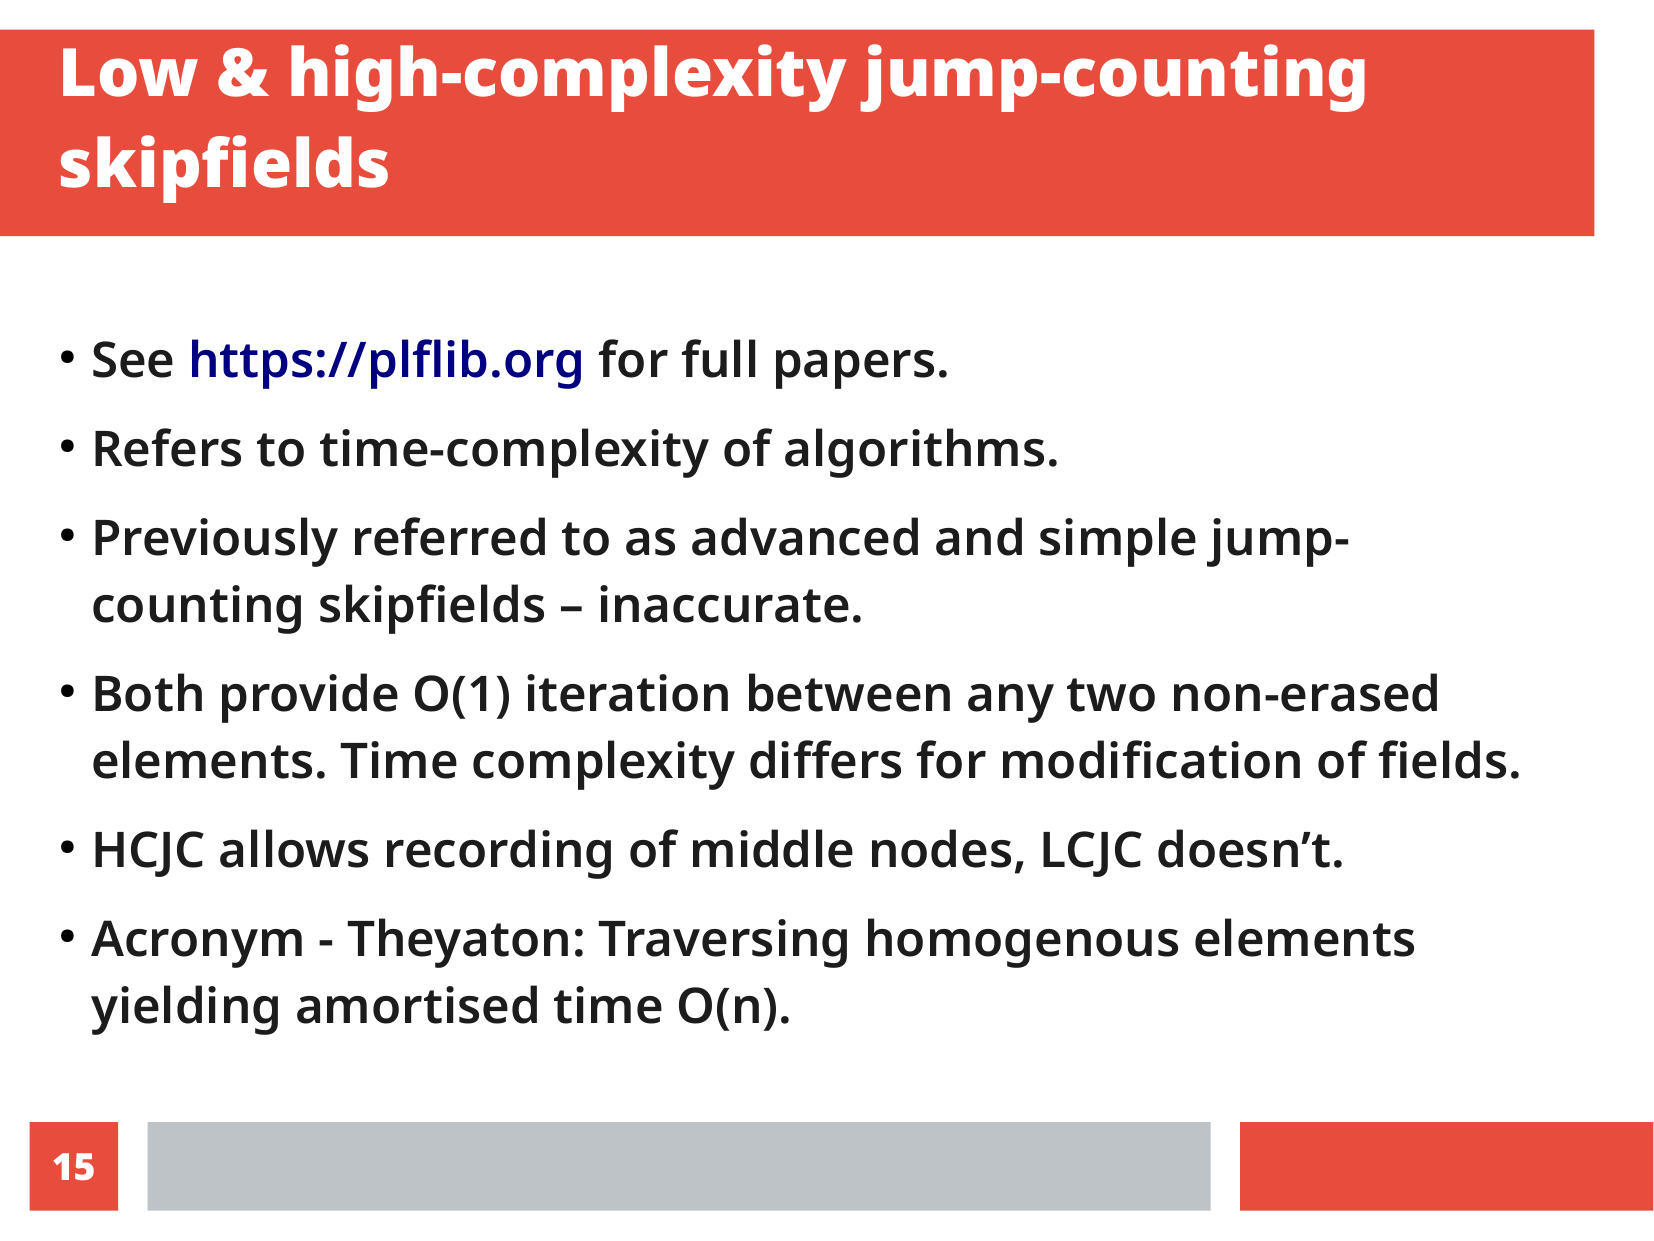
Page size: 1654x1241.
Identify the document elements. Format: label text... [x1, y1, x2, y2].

title Low & high-complexity jump-counting skipfields [59, 59, 1595, 207]
list See https://plflib.org for full papers. Refers to time-complexity of algorithms. Previously referred to as advanced and simple jump-counting skipfields – inaccurate. Both provide O(1) iteration between any two non-erased elements. Time complexity differs for modification of fields. HCJC allows recording of middle nodes, LCJC doesn’t. Acronym - Theyaton: Traversing homogenous elements yielding amortised time O(n). [59, 324, 1565, 1093]
